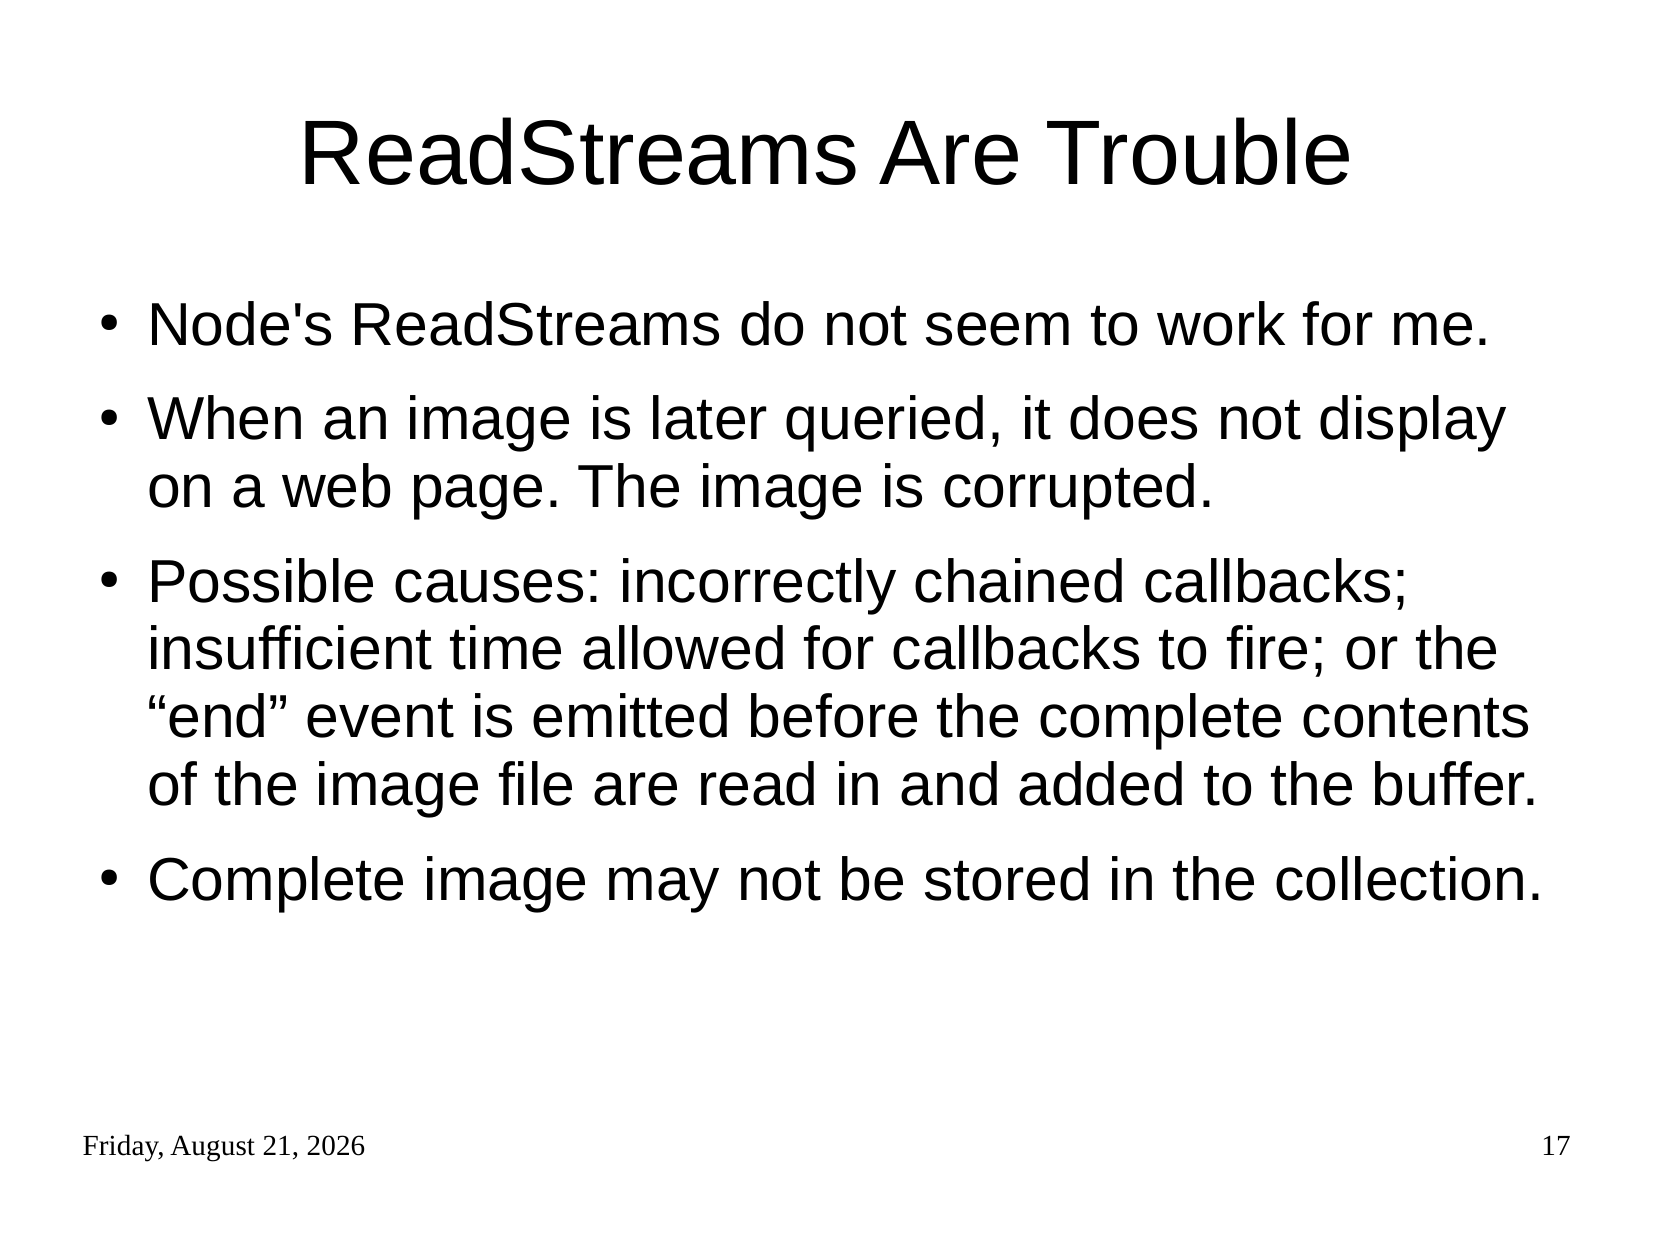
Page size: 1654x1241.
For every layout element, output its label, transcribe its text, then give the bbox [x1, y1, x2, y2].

title ReadStreams Are Trouble [82, 49, 1571, 257]
list Node's ReadStreams do not seem to work for me. When an image is later queried, it does not display on a web page. The image is corrupted. Possible causes: incorrectly chained callbacks; insufficient time allowed for callbacks to fire; or the “end” event is emitted before the complete contents of the image file are read in and added to the buffer. Complete image may not be stored in the collection. [82, 290, 1571, 1010]
